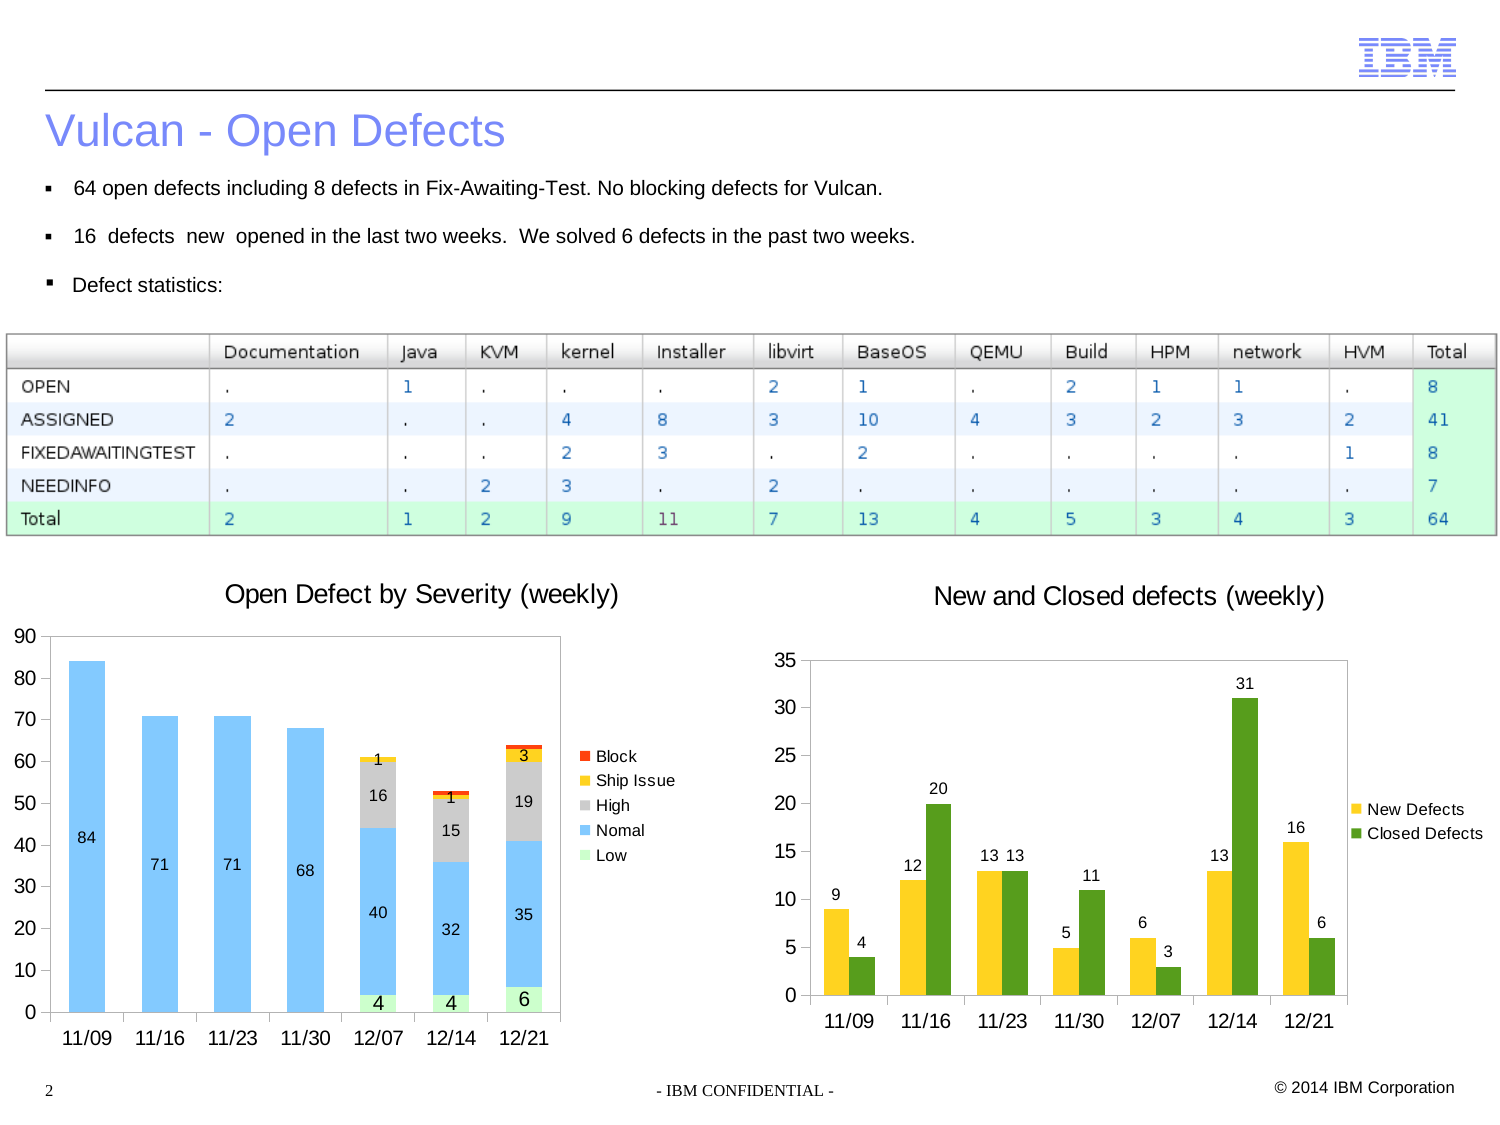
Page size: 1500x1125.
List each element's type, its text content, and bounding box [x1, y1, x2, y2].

chart [0, 550, 695, 1061]
picture [1359, 37, 1456, 77]
picture [2, 328, 1500, 539]
list 64 open defects including 8 defects in Fix-Awaiting-Test. No blocking defects for Vulcan. 16 defects new opened in the last two weeks. We solved 6 defects in the past two weeks. Defect statistics: [30, 169, 1430, 328]
chart [750, 573, 1493, 1069]
title Vulcan - Open Defects [30, 97, 1456, 203]
